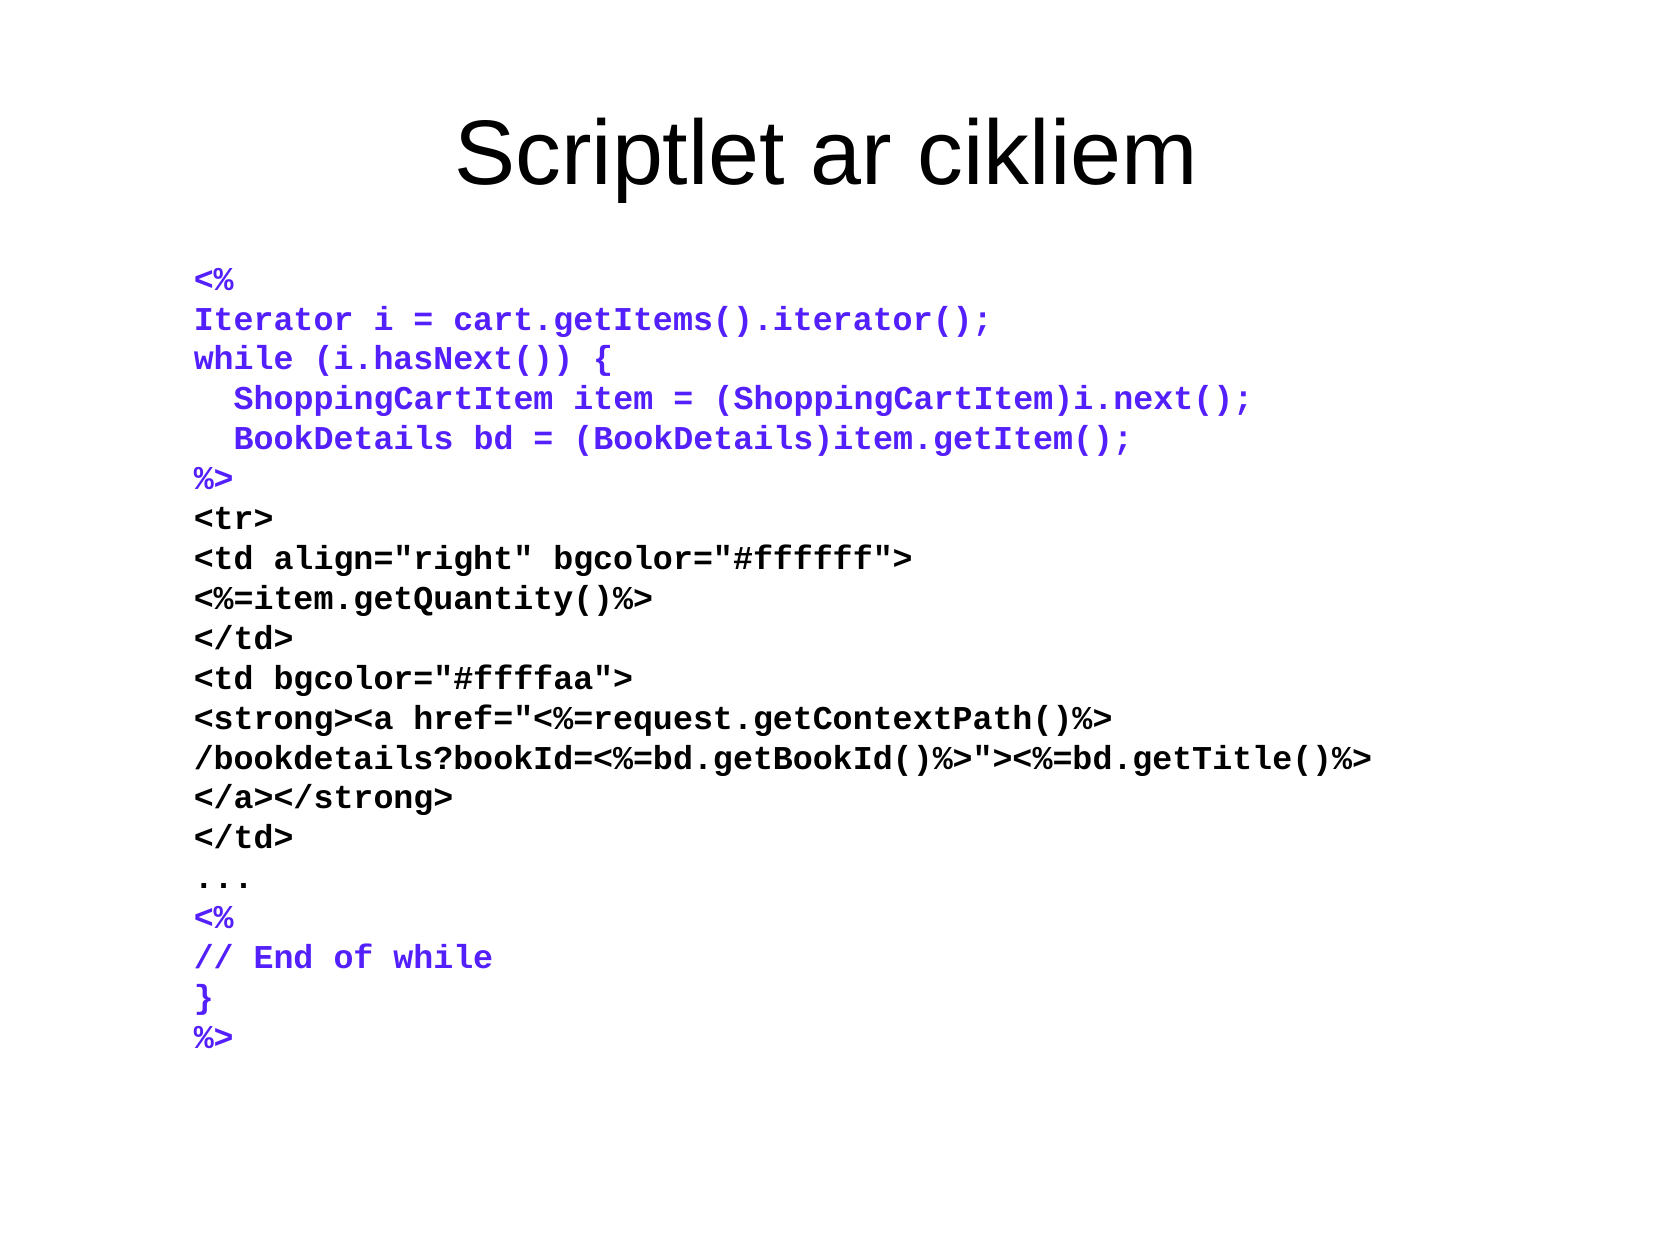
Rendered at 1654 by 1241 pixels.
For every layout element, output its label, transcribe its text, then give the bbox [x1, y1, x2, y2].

title Scriptlet ar cikliem [82, 49, 1571, 257]
text_box <% Iterator i = cart.getItems().iterator(); while (i.hasNext()) { ShoppingCartItem item = (ShoppingCartItem)i.next(); BookDetails bd = (BookDetails)item.getItem(); %> <tr> <td align="right" bgcolor="#ffffff"> <%=item.getQuantity()%> </td> <td bgcolor="#ffffaa"> <strong><a href="<%=request.getContextPath()%> /bookdetails?bookId=<%=bd.getBookId()%>"><%=bd.getTitle()%> </a></strong> </td> ... <% // End of while } %> [179, 249, 1501, 1063]
